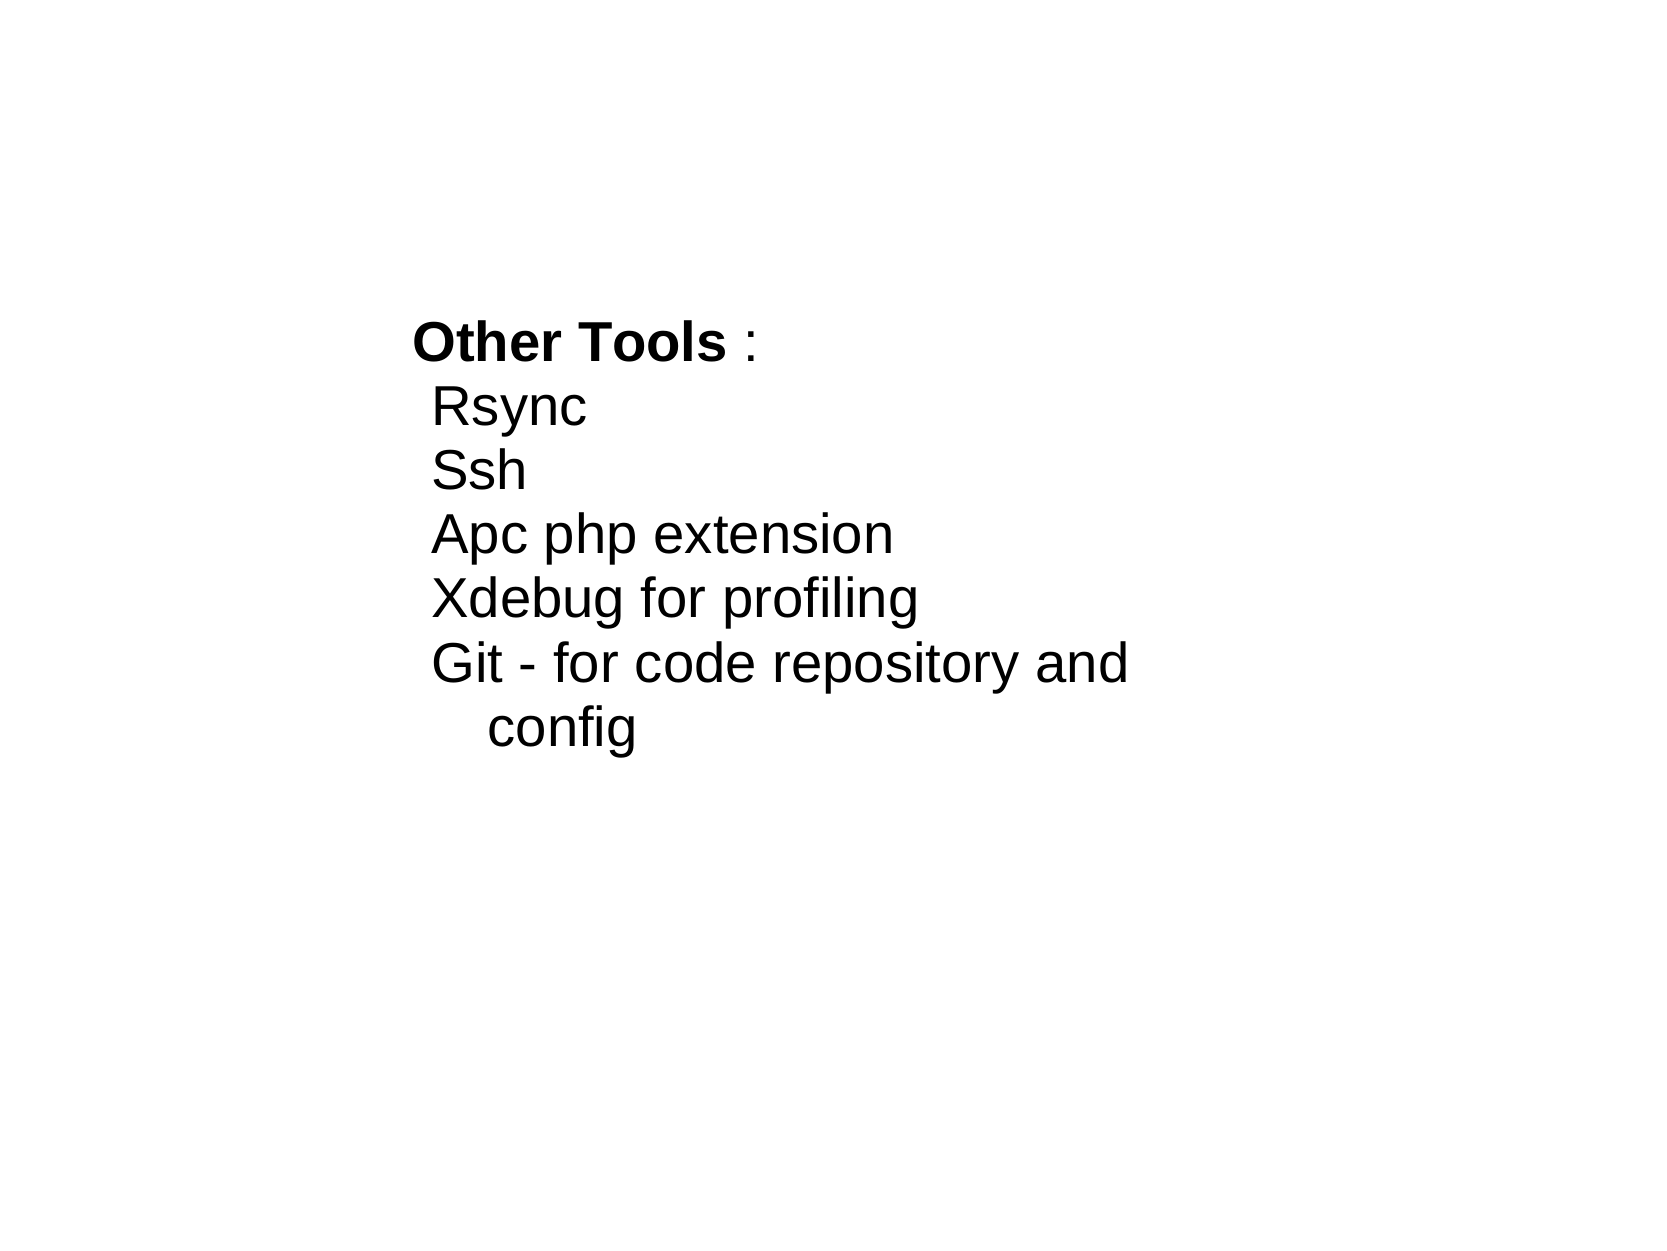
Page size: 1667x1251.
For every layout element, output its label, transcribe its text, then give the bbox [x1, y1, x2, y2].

text_box Other Tools : Rsync Ssh Apc php extension Xdebug for profiling Git - for code repository and config [412, 310, 1287, 760]
